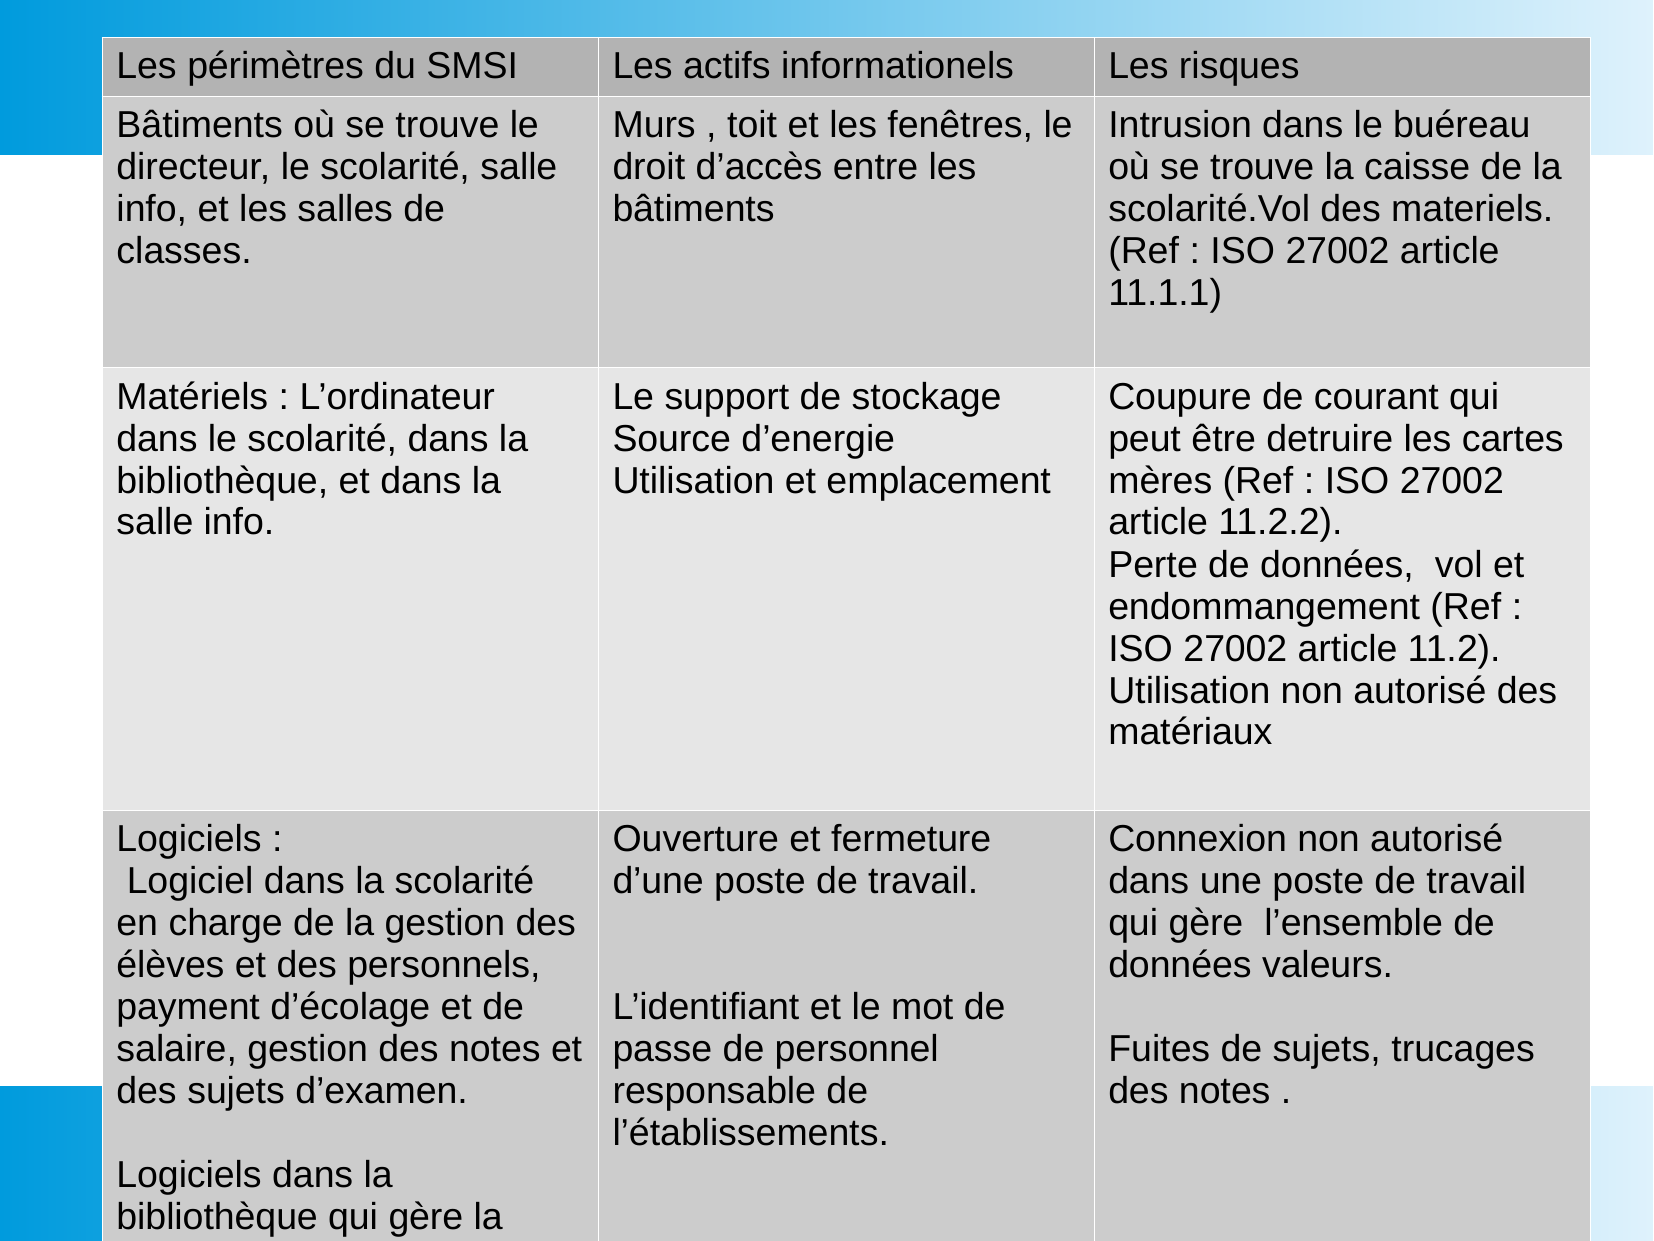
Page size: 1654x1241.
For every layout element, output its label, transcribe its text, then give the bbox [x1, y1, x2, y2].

table_cell Intrusion dans le buéreau où se trouve la caisse de la scolarité.Vol des materiels. (Ref : ISO 27002 article 11.1.1) [1095, 97, 1590, 367]
table_cell Ouverture et fermeture d’une poste de travail. L’identifiant et le mot de passe de personnel responsable de l’établissements. [599, 811, 1094, 1241]
table_cell Bâtiments où se trouve le directeur, le scolarité, salle info, et les salles de classes. [103, 97, 598, 367]
table_cell Logiciels : Logiciel dans la scolarité en charge de la gestion des élèves et des personnels, payment d’écolage et de salaire, gestion des notes et des sujets d’examen. Logiciels dans la bibliothèque qui gère la circulation des livres del ‘école. Logiciel dans la salle info qui gère l’utilisation des postes dedans [103, 811, 598, 1241]
table_cell Murs , toit et les fenêtres, le droit d’accès entre les bâtiments [599, 97, 1094, 367]
table_header Les risques [1095, 38, 1590, 96]
table_cell Le support de stockage Source d’energie Utilisation et emplacement [599, 368, 1094, 810]
table_cell Coupure de courant qui peut être detruire les cartes mères (Ref : ISO 27002 article 11.2.2). Perte de données, vol et endommangement (Ref : ISO 27002 article 11.2). Utilisation non autorisé des matériaux [1095, 368, 1590, 810]
table_cell Matériels : L’ordinateur dans le scolarité, dans la bibliothèque, et dans la salle info. [103, 368, 598, 810]
table_header Les actifs informationels [599, 38, 1094, 96]
table_header Les périmètres du SMSI [103, 38, 598, 96]
table_cell Connexion non autorisé dans une poste de travail qui gère l’ensemble de données valeurs. Fuites de sujets, trucages des notes . [1095, 811, 1590, 1241]
